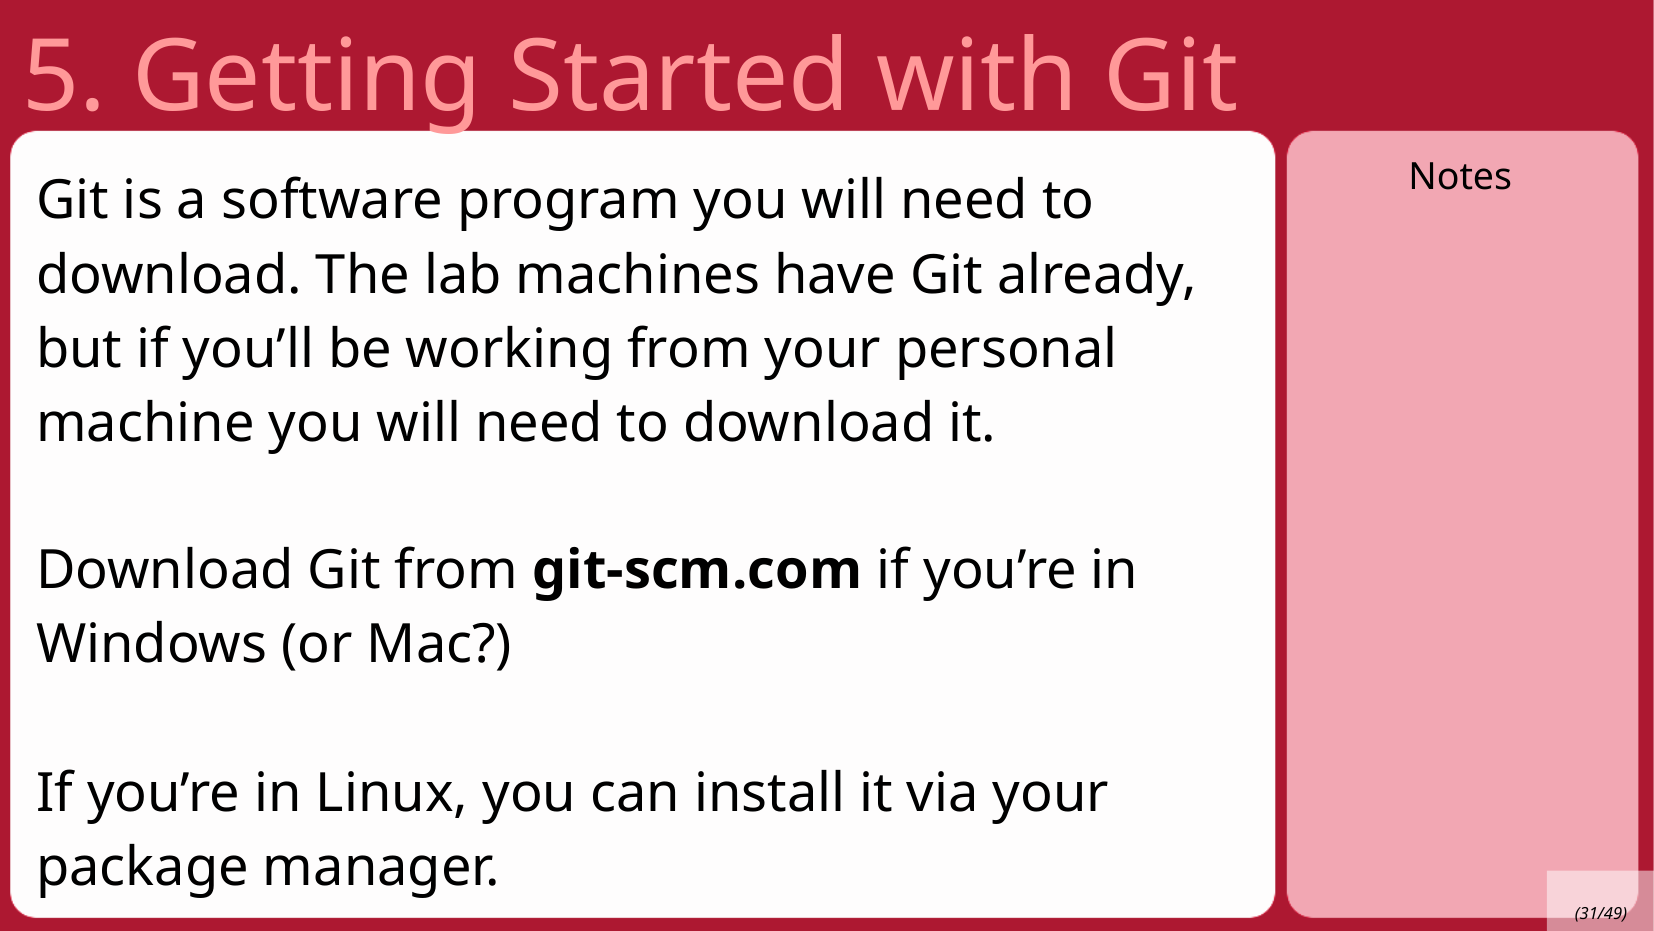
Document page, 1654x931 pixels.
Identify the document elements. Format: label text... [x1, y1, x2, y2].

text_box Notes [1290, 141, 1631, 419]
title 5. Getting Started with Git [22, 7, 1511, 136]
picture [0, 0, 1654, 931]
text_box Git is a software program you will need to download. The lab machines have Git already, but if you’ll be working from your personal machine you will need to download it. Download Git from git-scm.com if you’re in Windows (or Mac?) If you’re in Linux, you can install it via your package manager. [35, 161, 1248, 769]
text_box (<number>/49) [1546, 877, 1654, 931]
